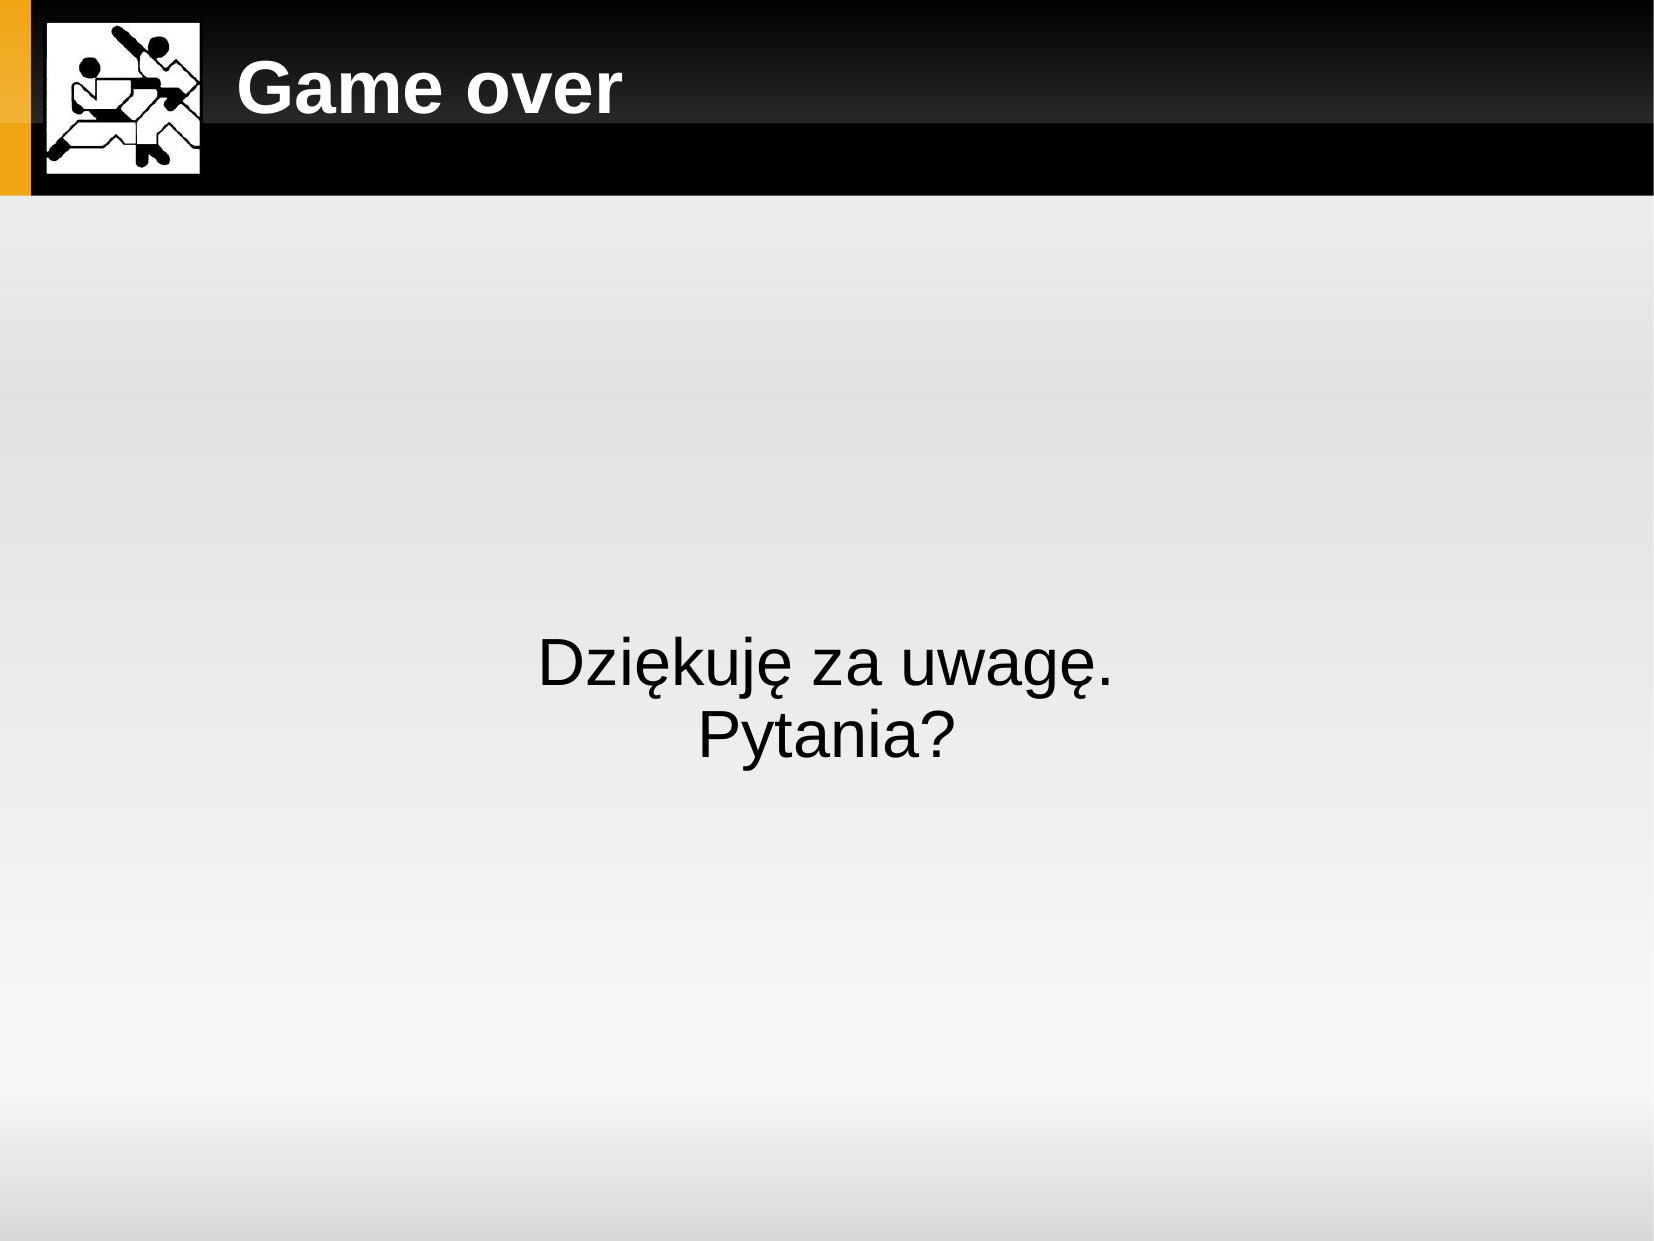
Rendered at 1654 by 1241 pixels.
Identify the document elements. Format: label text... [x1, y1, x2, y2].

picture [0, 0, 1654, 1241]
text_box Game over [236, 47, 1595, 130]
text_box Dziękuję za uwagę. Pytania? [82, 626, 1571, 773]
